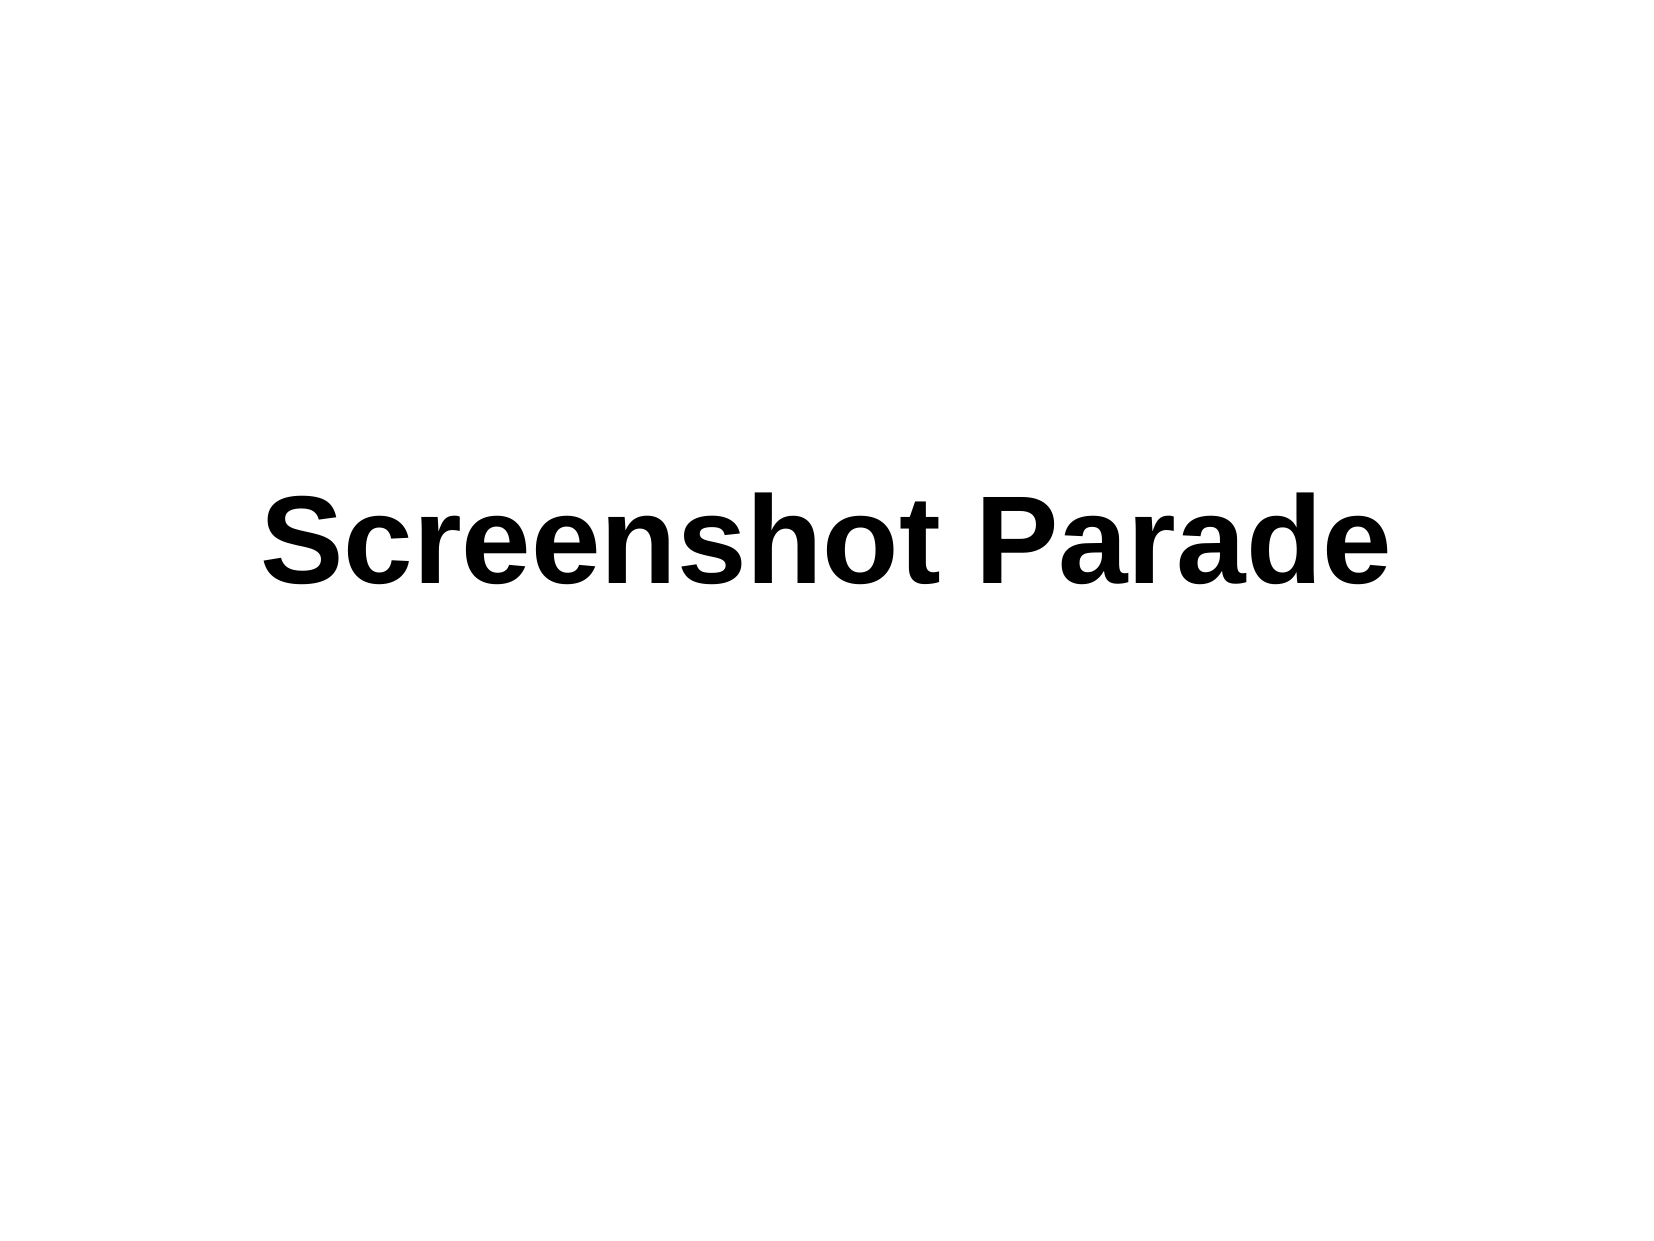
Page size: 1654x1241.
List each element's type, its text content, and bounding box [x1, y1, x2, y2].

subtitle Screenshot Parade [82, 49, 1571, 1010]
